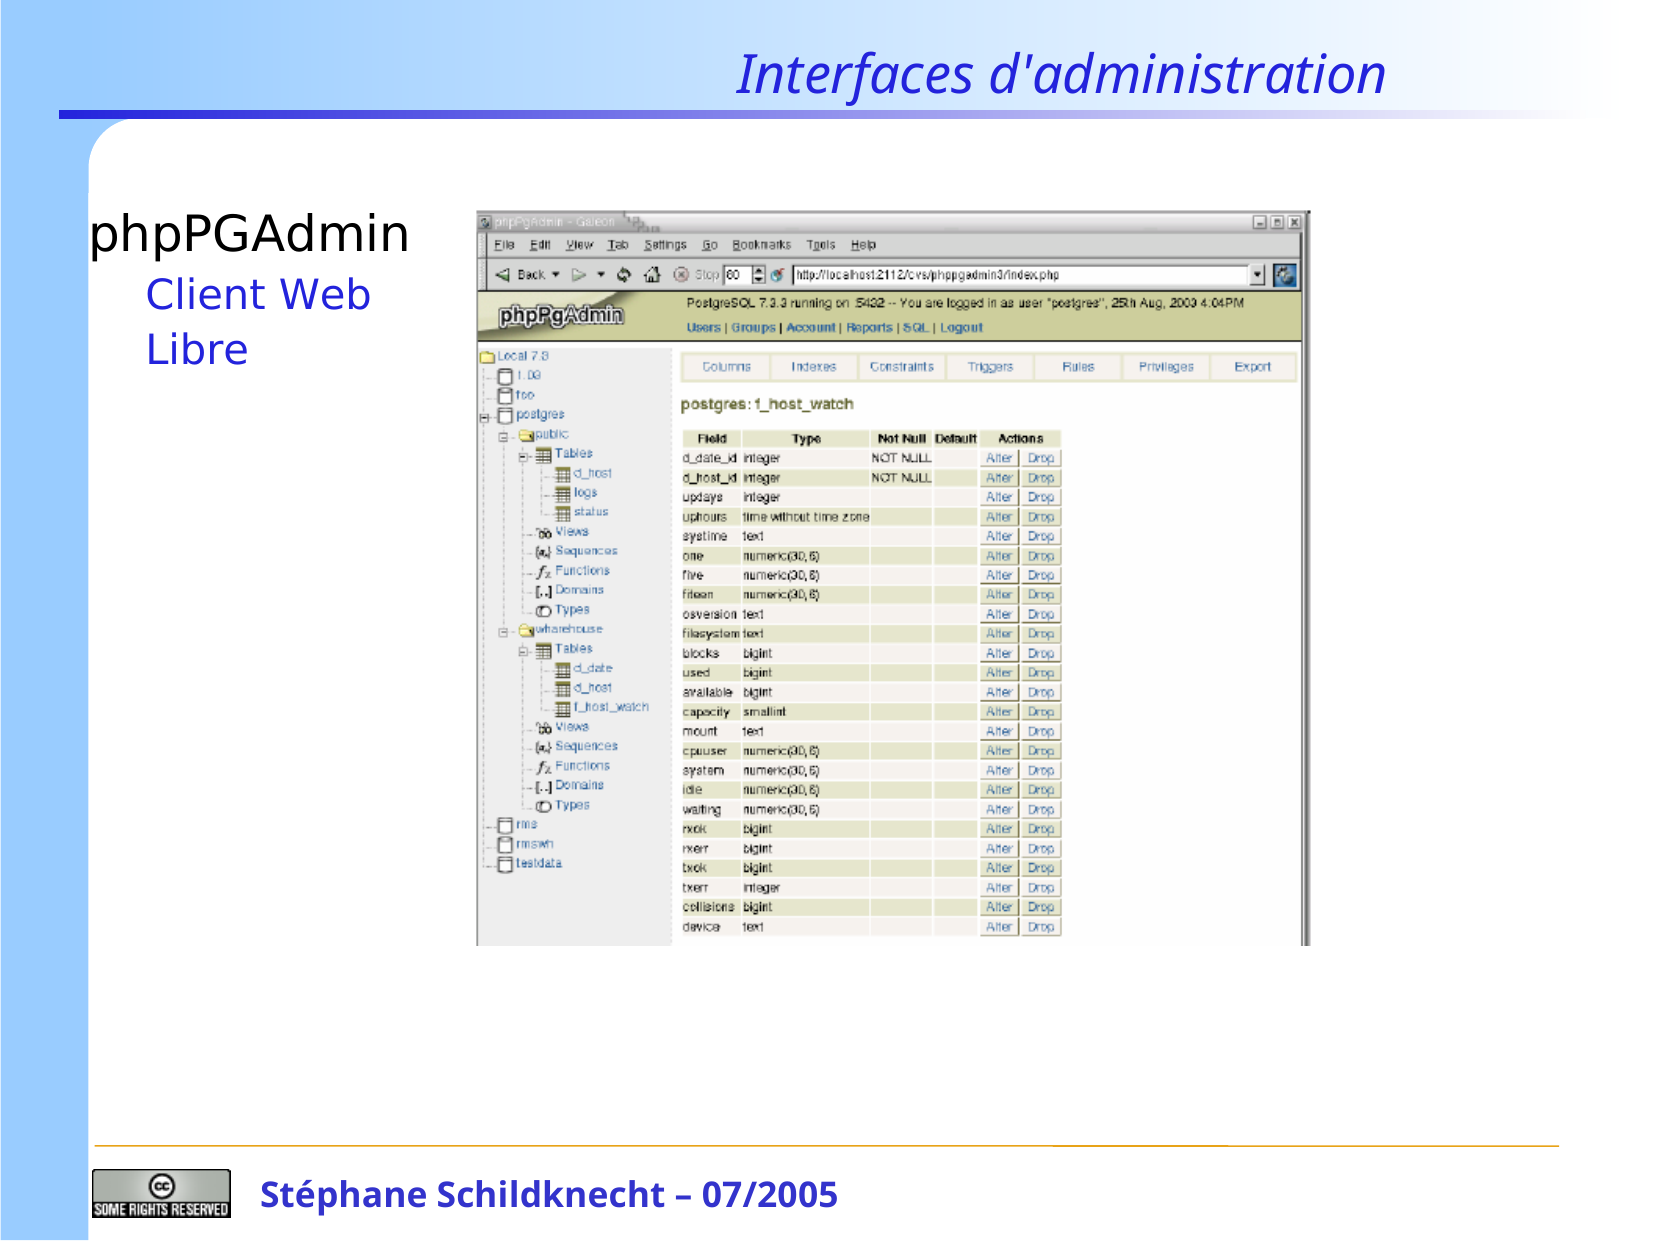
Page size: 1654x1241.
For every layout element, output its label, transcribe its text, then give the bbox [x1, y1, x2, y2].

list phpPGAdmin Client Web Libre [88, 175, 1547, 1064]
picture [472, 206, 1314, 946]
picture [92, 1169, 231, 1218]
title Interfaces d'administration [472, 0, 1654, 148]
